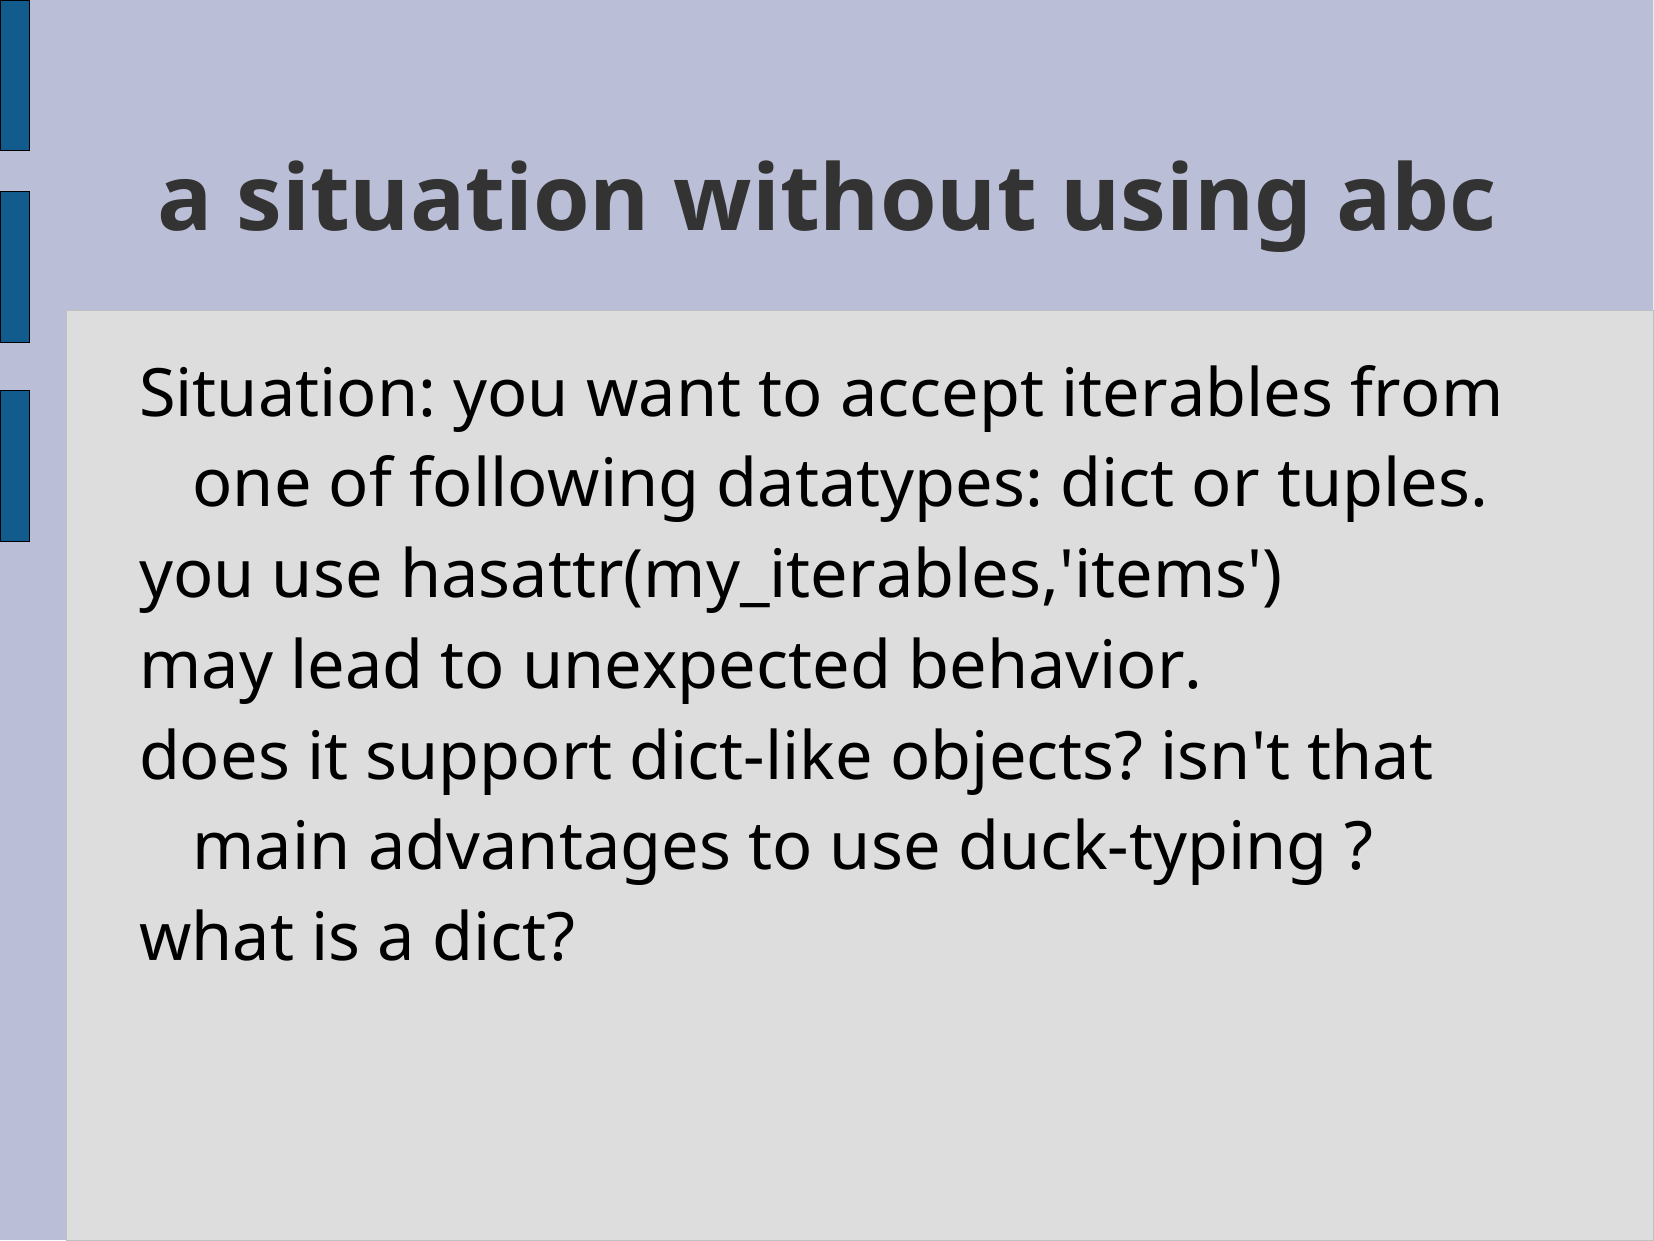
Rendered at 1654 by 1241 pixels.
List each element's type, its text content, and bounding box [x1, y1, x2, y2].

list Situation: you want to accept iterables from one of following datatypes: dict or tuples. you use hasattr(my_iterables,'items') may lead to unexpected behavior. does it support dict-like objects? isn't that main advantages to use duck-typing ? what is a dict? [121, 344, 1534, 1112]
title a situation without using abc [121, 98, 1534, 291]
